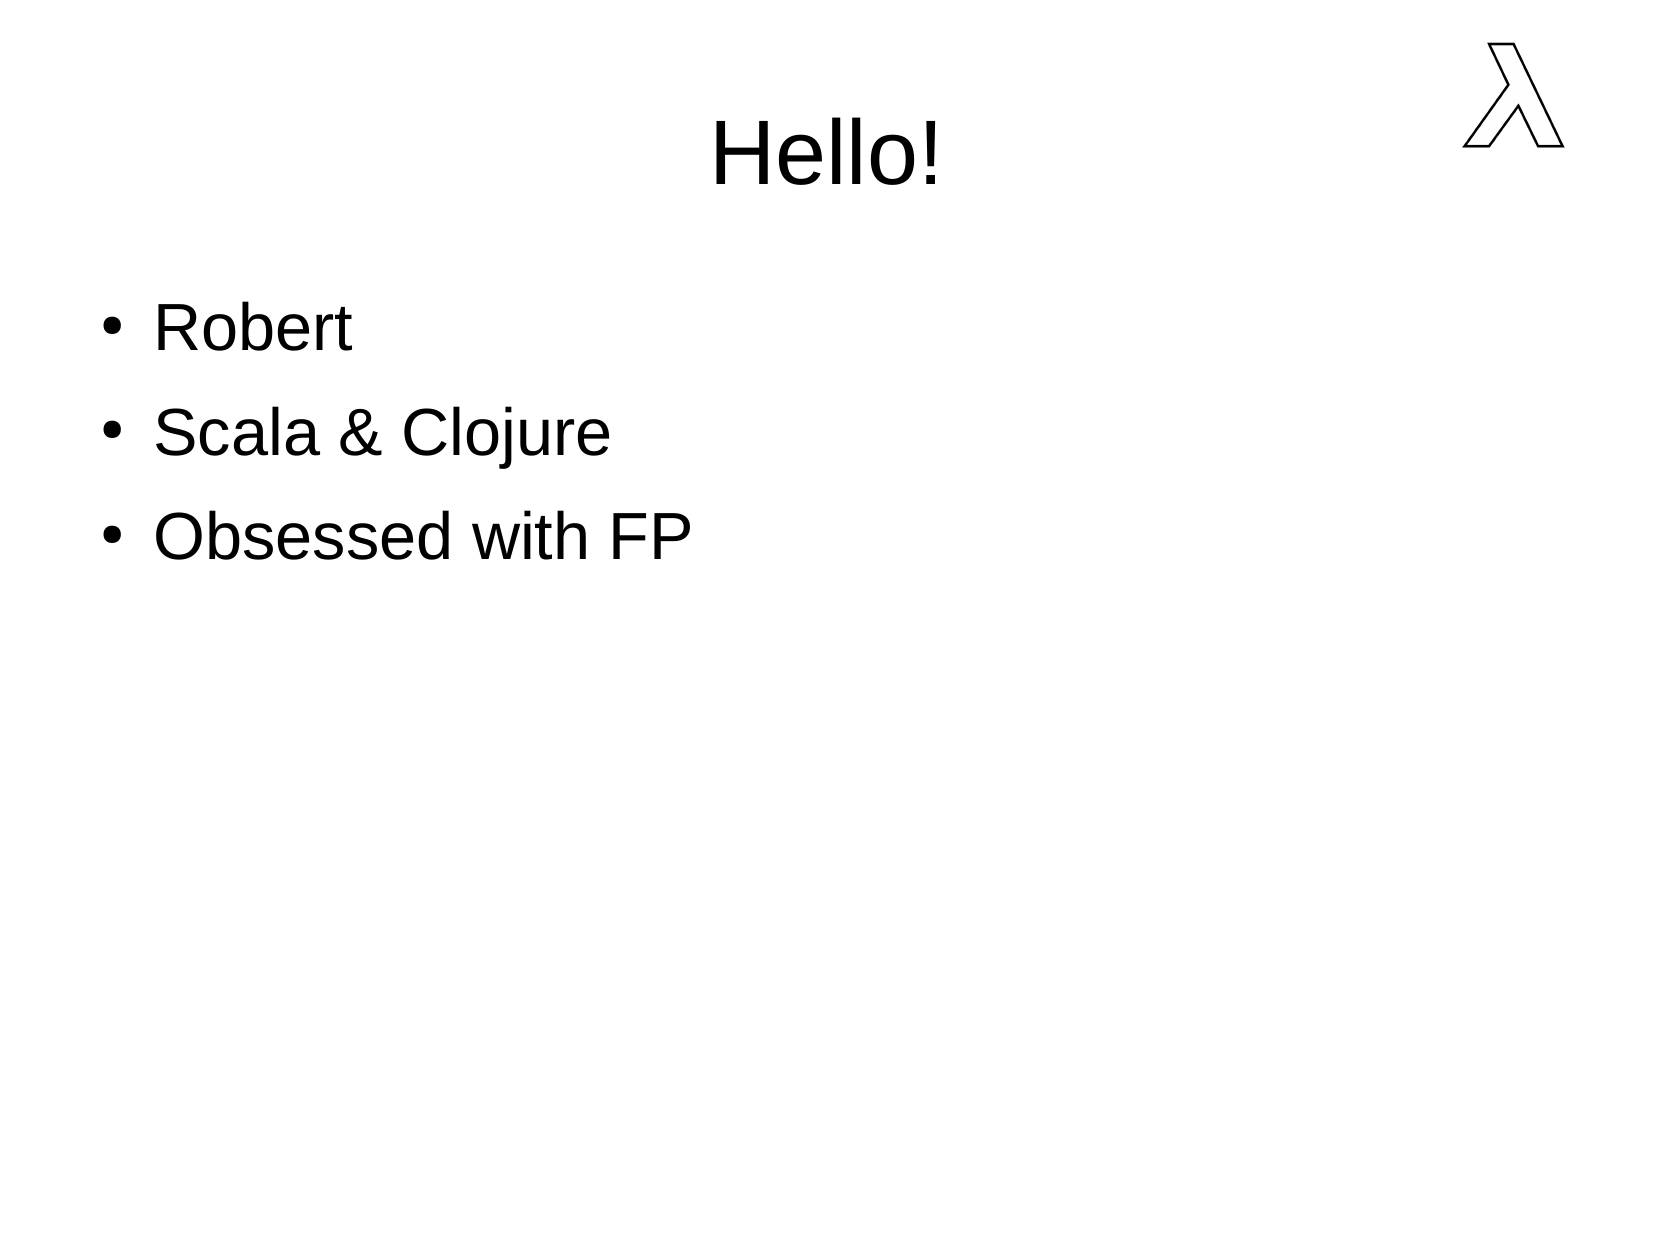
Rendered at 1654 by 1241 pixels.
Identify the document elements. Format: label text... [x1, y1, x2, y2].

picture [1440, 40, 1587, 151]
title Hello! [82, 49, 1571, 257]
list Robert Scala & Clojure Obsessed with FP [82, 290, 1571, 1010]
